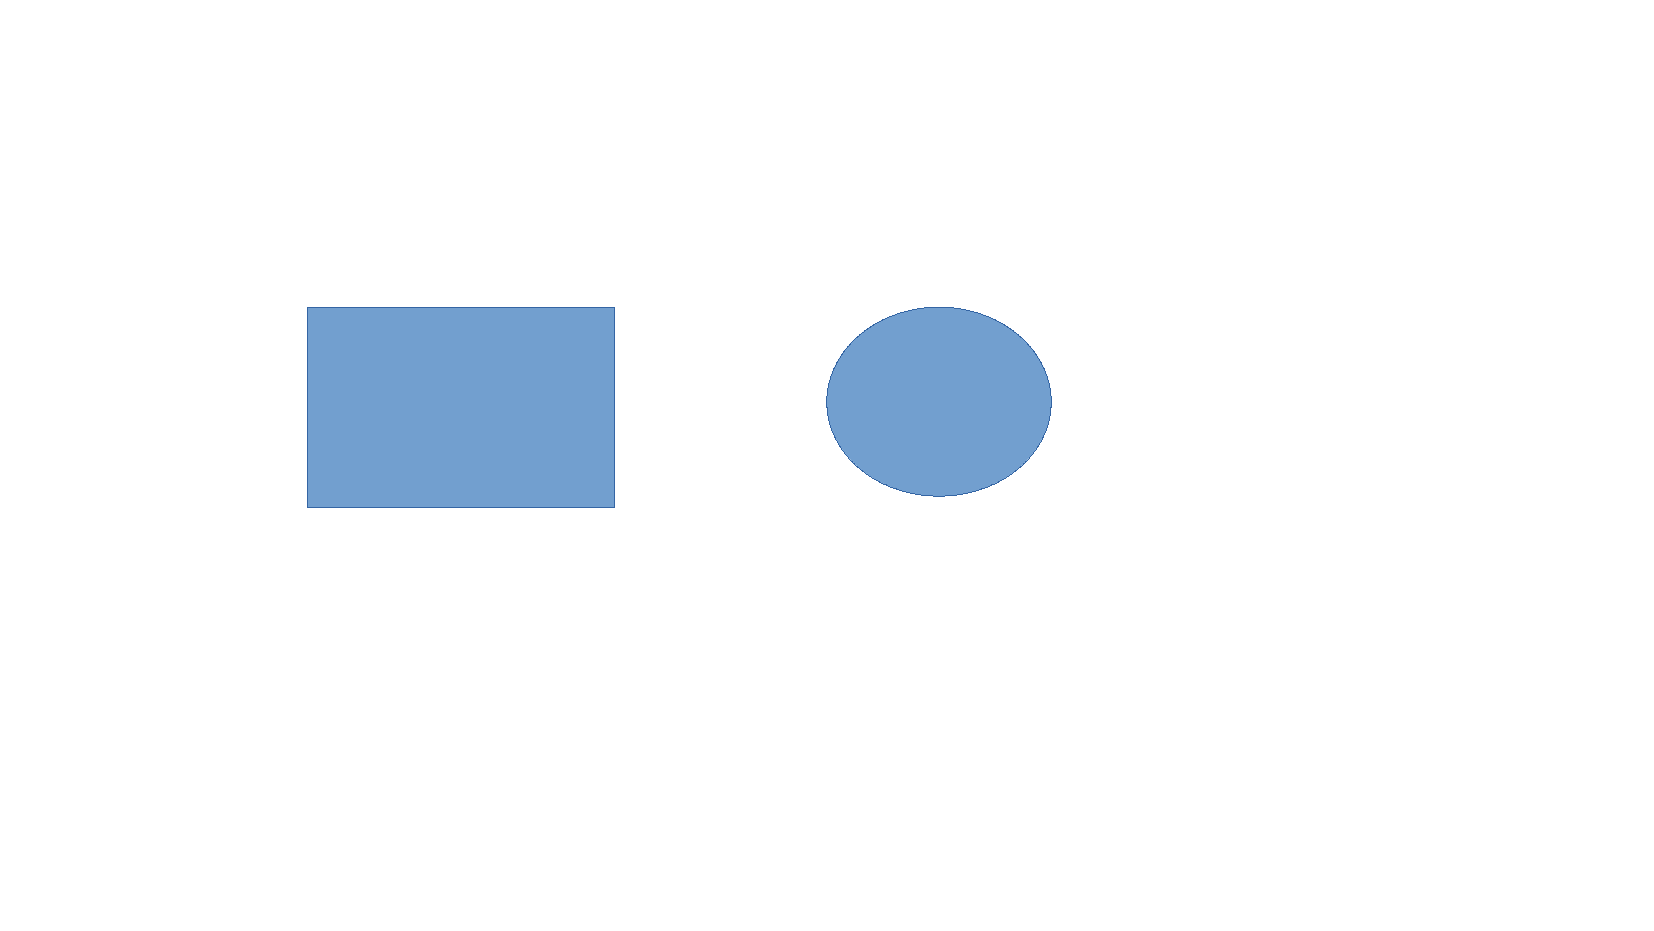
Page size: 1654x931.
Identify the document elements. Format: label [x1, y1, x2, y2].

text_box [307, 307, 615, 508]
text_box [826, 307, 1052, 497]
